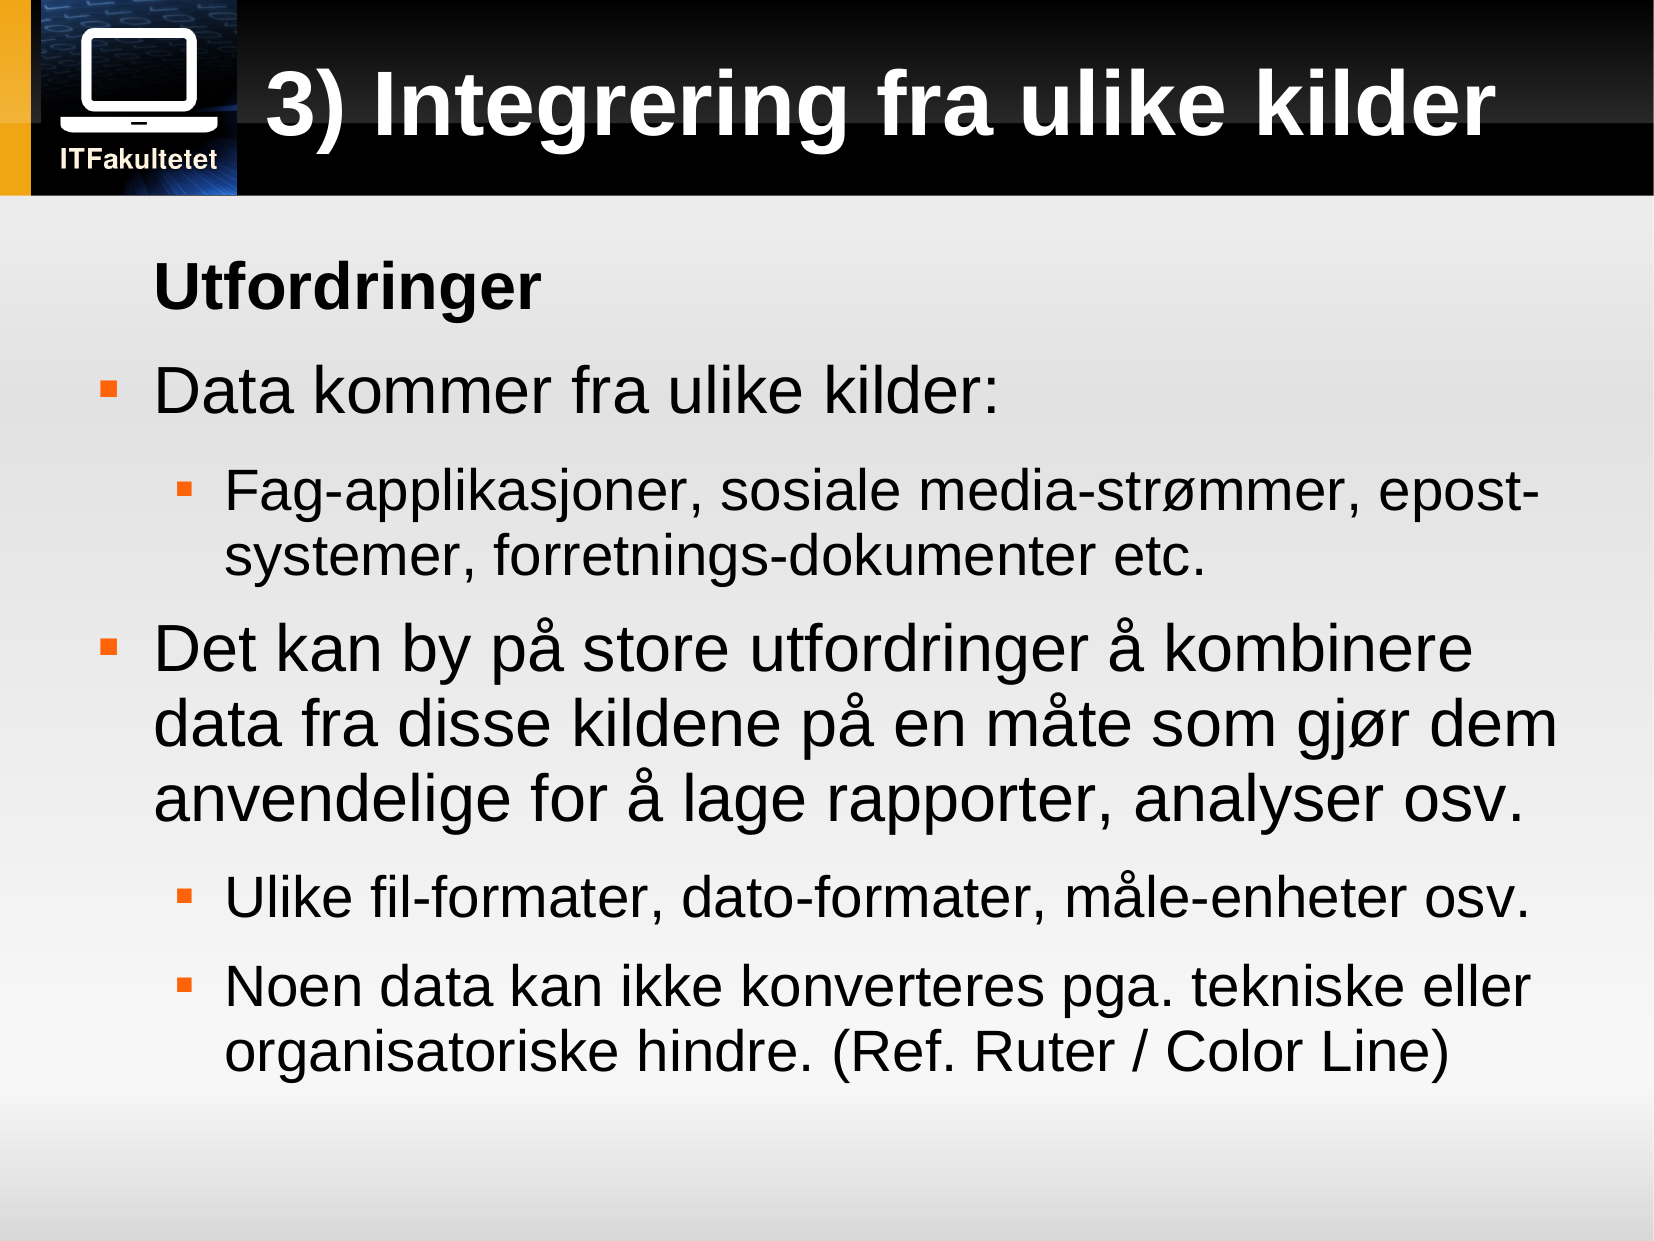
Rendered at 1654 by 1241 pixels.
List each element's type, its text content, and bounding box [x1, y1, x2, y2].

list Utfordringer Data kommer fra ulike kilder: Fag-applikasjoner, sosiale media-strømmer, epost-systemer, forretnings-dokumenter etc. Det kan by på store utfordringer å kombinere data fra disse kildene på en måte som gjør dem anvendelige for å lage rapporter, analyser osv. Ulike fil-formater, dato-formater, måle-enheter osv. Noen data kan ikke konverteres pga. tekniske eller organisatoriske hindre. (Ref. Ruter / Color Line) [82, 248, 1571, 1084]
picture [0, 0, 1654, 1241]
title 3) Integrering fra ulike kilder [265, 0, 1565, 208]
